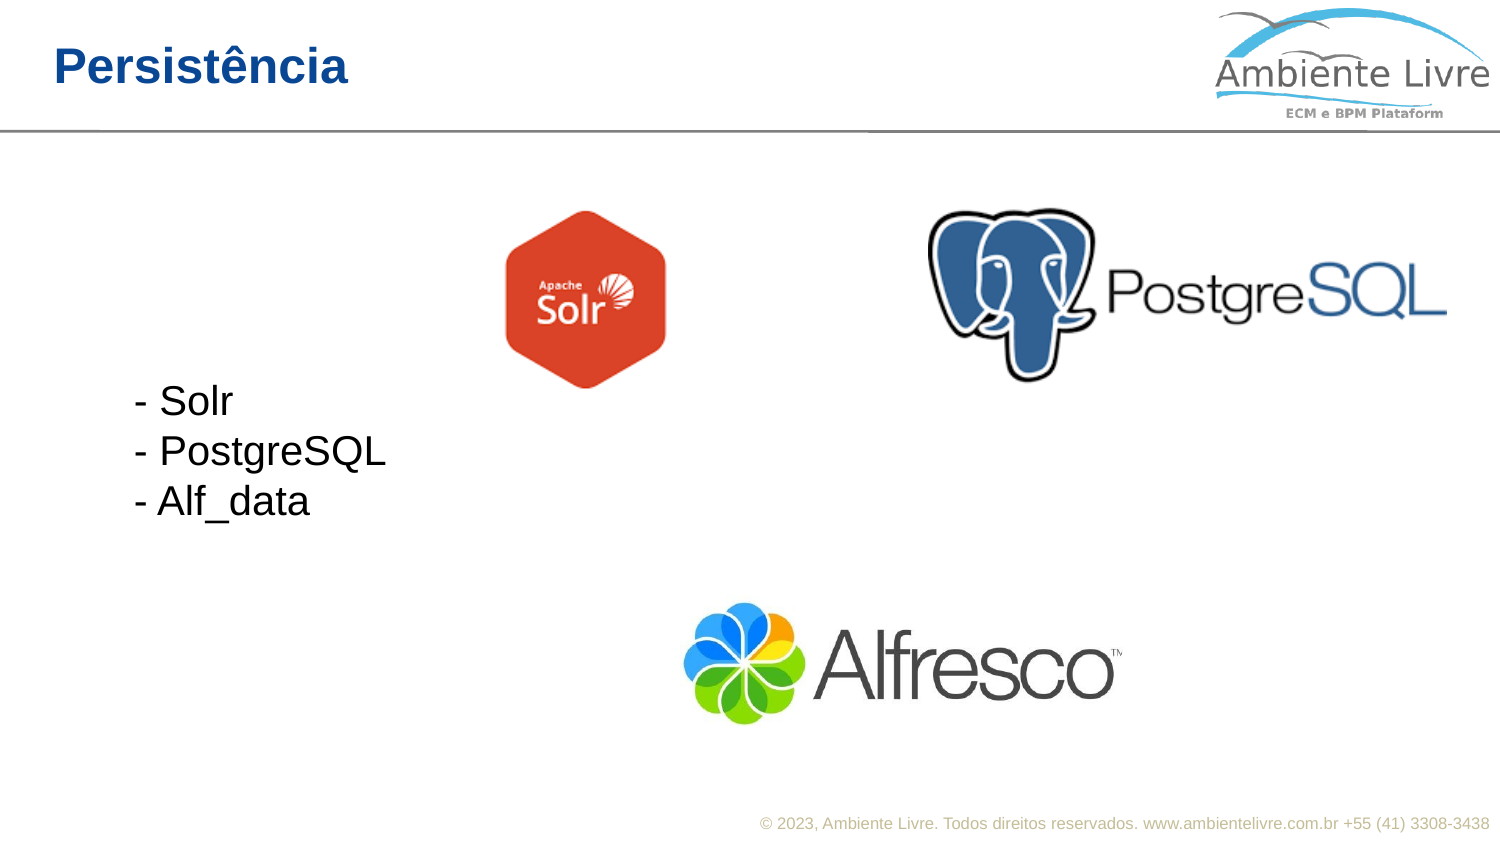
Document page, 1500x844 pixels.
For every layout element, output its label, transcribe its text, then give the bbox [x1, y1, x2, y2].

picture [928, 177, 1447, 436]
picture [1215, 8, 1489, 118]
picture [680, 561, 1123, 726]
picture [383, 147, 789, 453]
text_box Persistência [38, 8, 1122, 129]
text_box - Solr - PostgreSQL - Alf_data [82, 366, 1122, 637]
